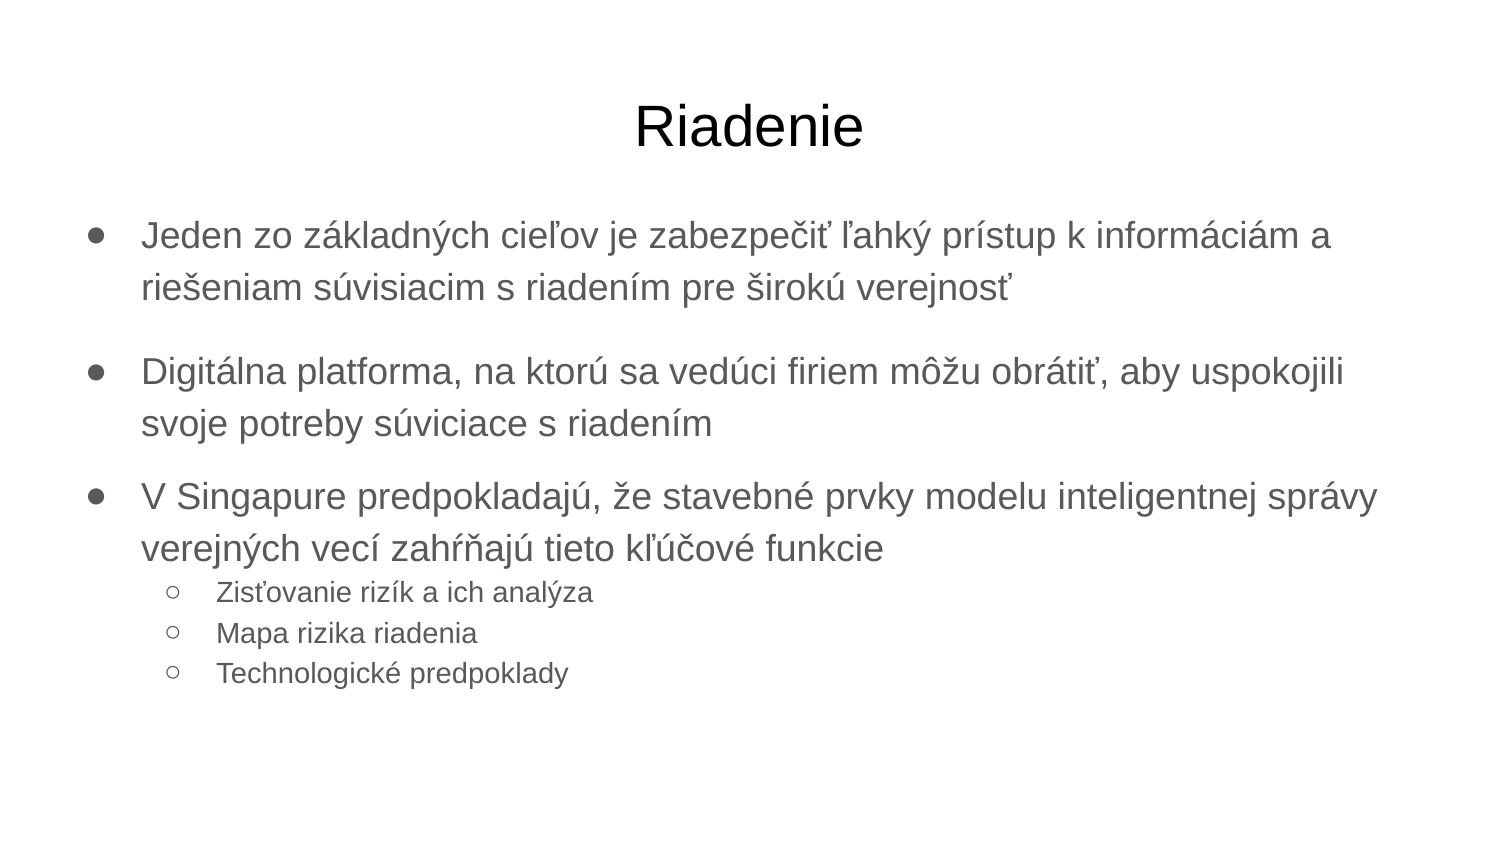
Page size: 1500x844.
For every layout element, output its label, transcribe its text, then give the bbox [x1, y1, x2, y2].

title Riadenie [51, 72, 1449, 167]
list Jeden zo základných cieľov je zabezpečiť ľahký prístup k informáciám a riešeniam súvisiacim s riadením pre širokú verejnosť Digitálna platforma, na ktorú sa vedúci firiem môžu obrátiť, aby uspokojili svoje potreby súviciace s riadením V Singapure predpokladajú, že stavebné prvky modelu inteligentnej správy verejných vecí zahŕňajú tieto kľúčové funkcie Zisťovanie rizík a ich analýza Mapa rizika riadenia Technologické predpoklady [51, 189, 1449, 750]
